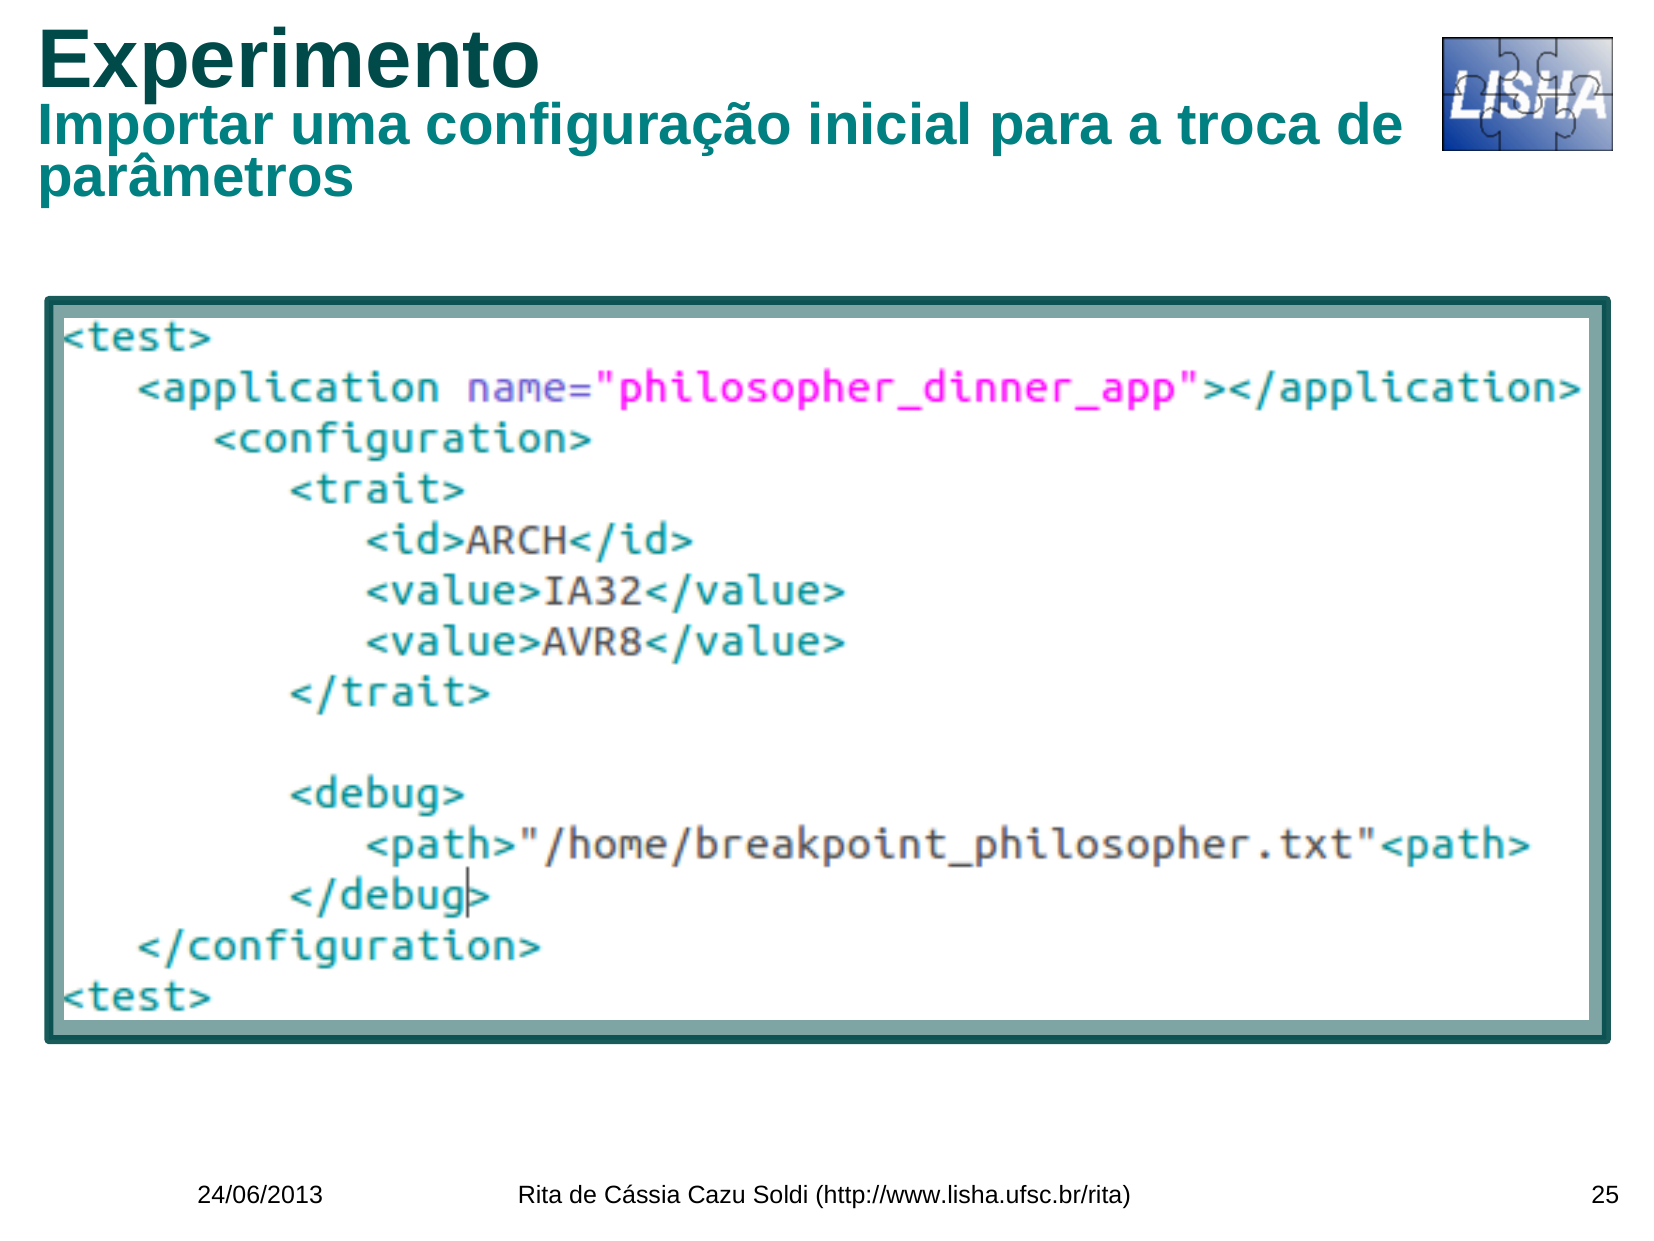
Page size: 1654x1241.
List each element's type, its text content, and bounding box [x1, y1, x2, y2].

picture [64, 318, 1589, 1020]
text_box [48, 300, 1607, 1040]
picture [1442, 37, 1613, 151]
title Experimento Importar uma configuração inicial para a troca de parâmetros [37, 3, 1426, 232]
